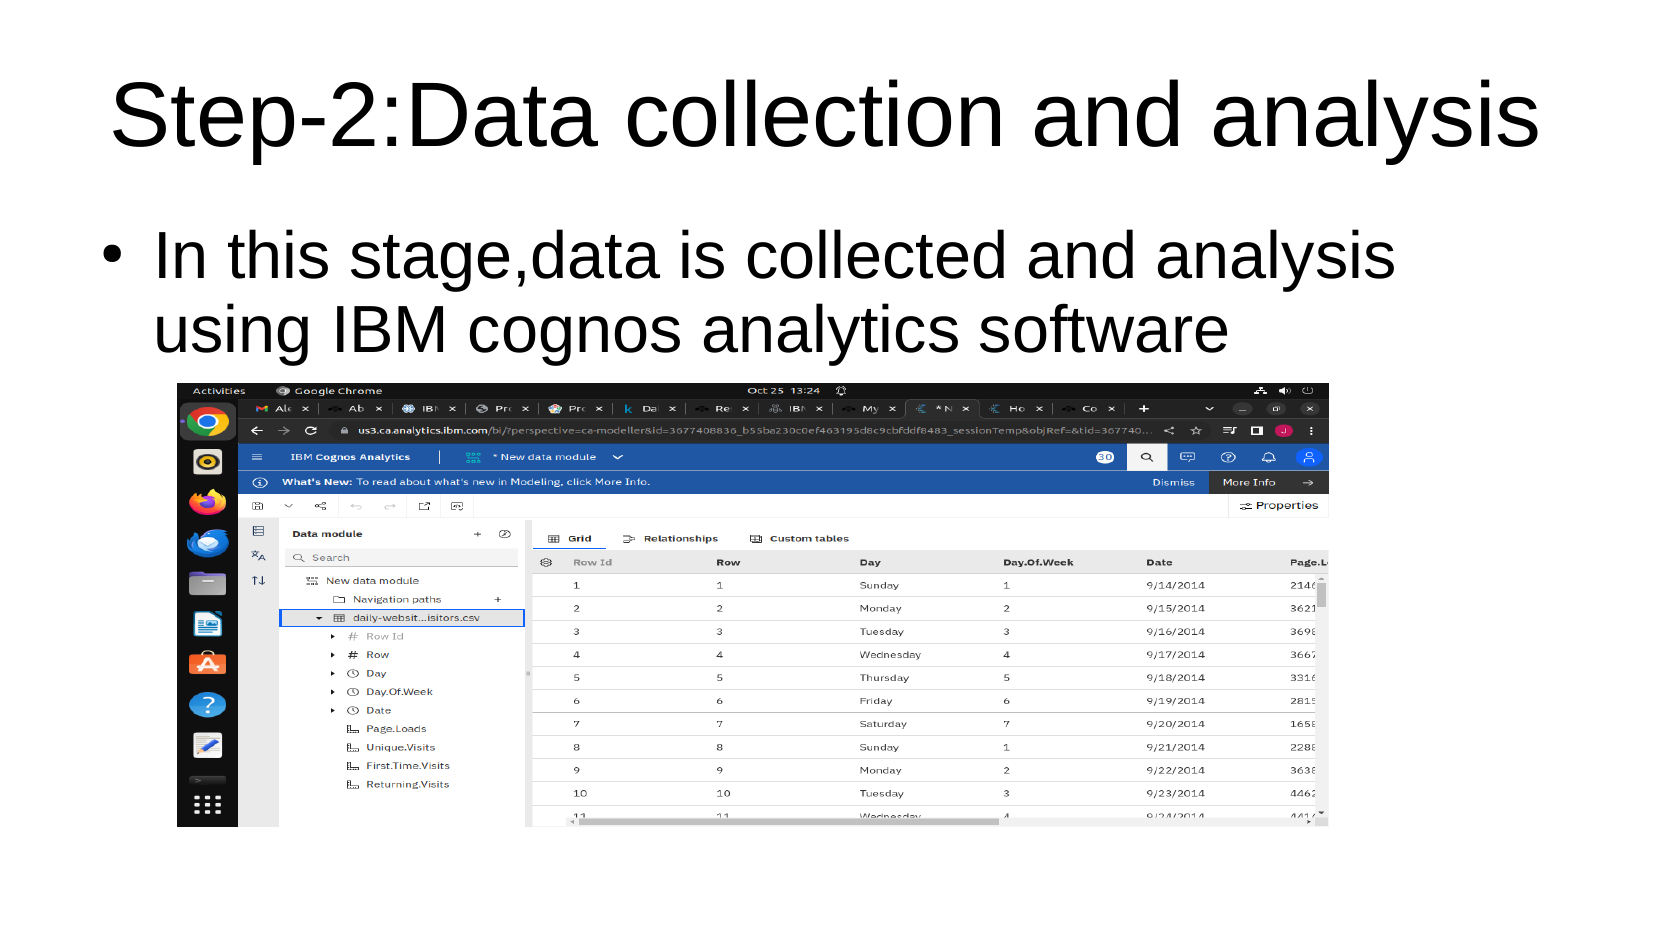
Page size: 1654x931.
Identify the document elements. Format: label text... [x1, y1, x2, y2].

title Step-2:Data collection and analysis [82, 37, 1571, 193]
list In this stage,data is collected and analysis using IBM cognos analytics software [82, 217, 1571, 758]
picture [177, 383, 1329, 827]
